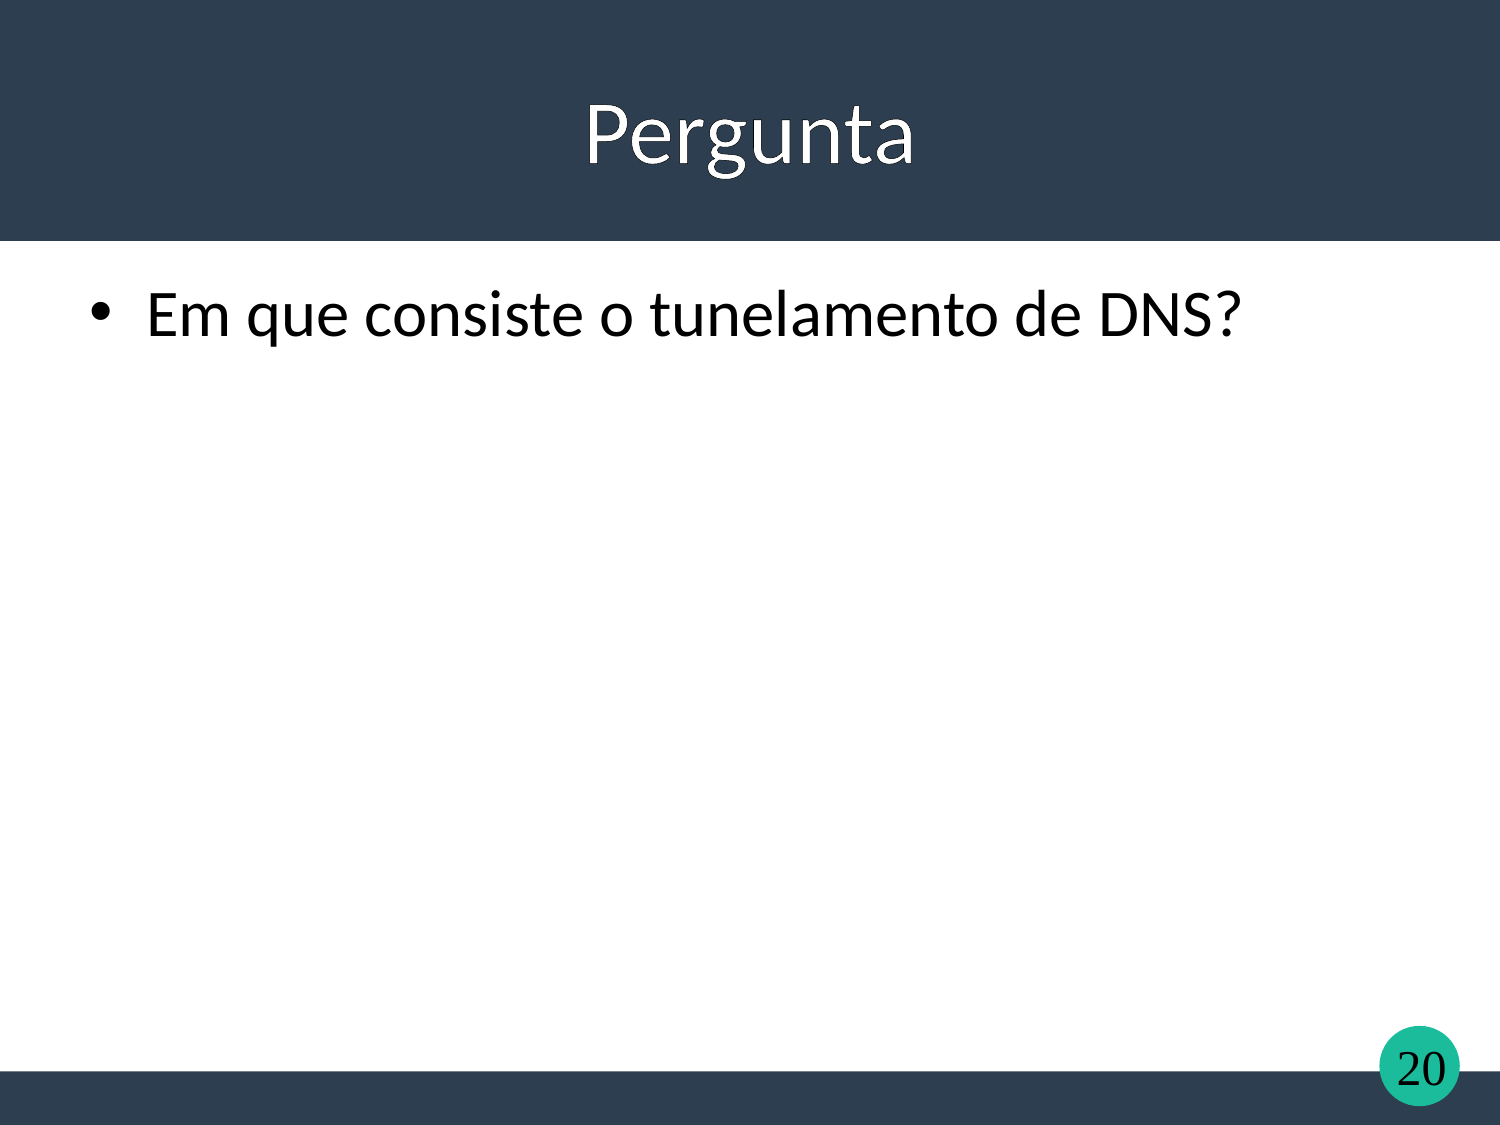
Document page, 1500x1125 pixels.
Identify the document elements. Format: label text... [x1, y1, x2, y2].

text_box Pergunta [75, 33, 1425, 221]
text_box Em que consiste o tunelamento de DNS? [75, 262, 1425, 1005]
text_box <número> [1381, 1027, 1496, 1103]
